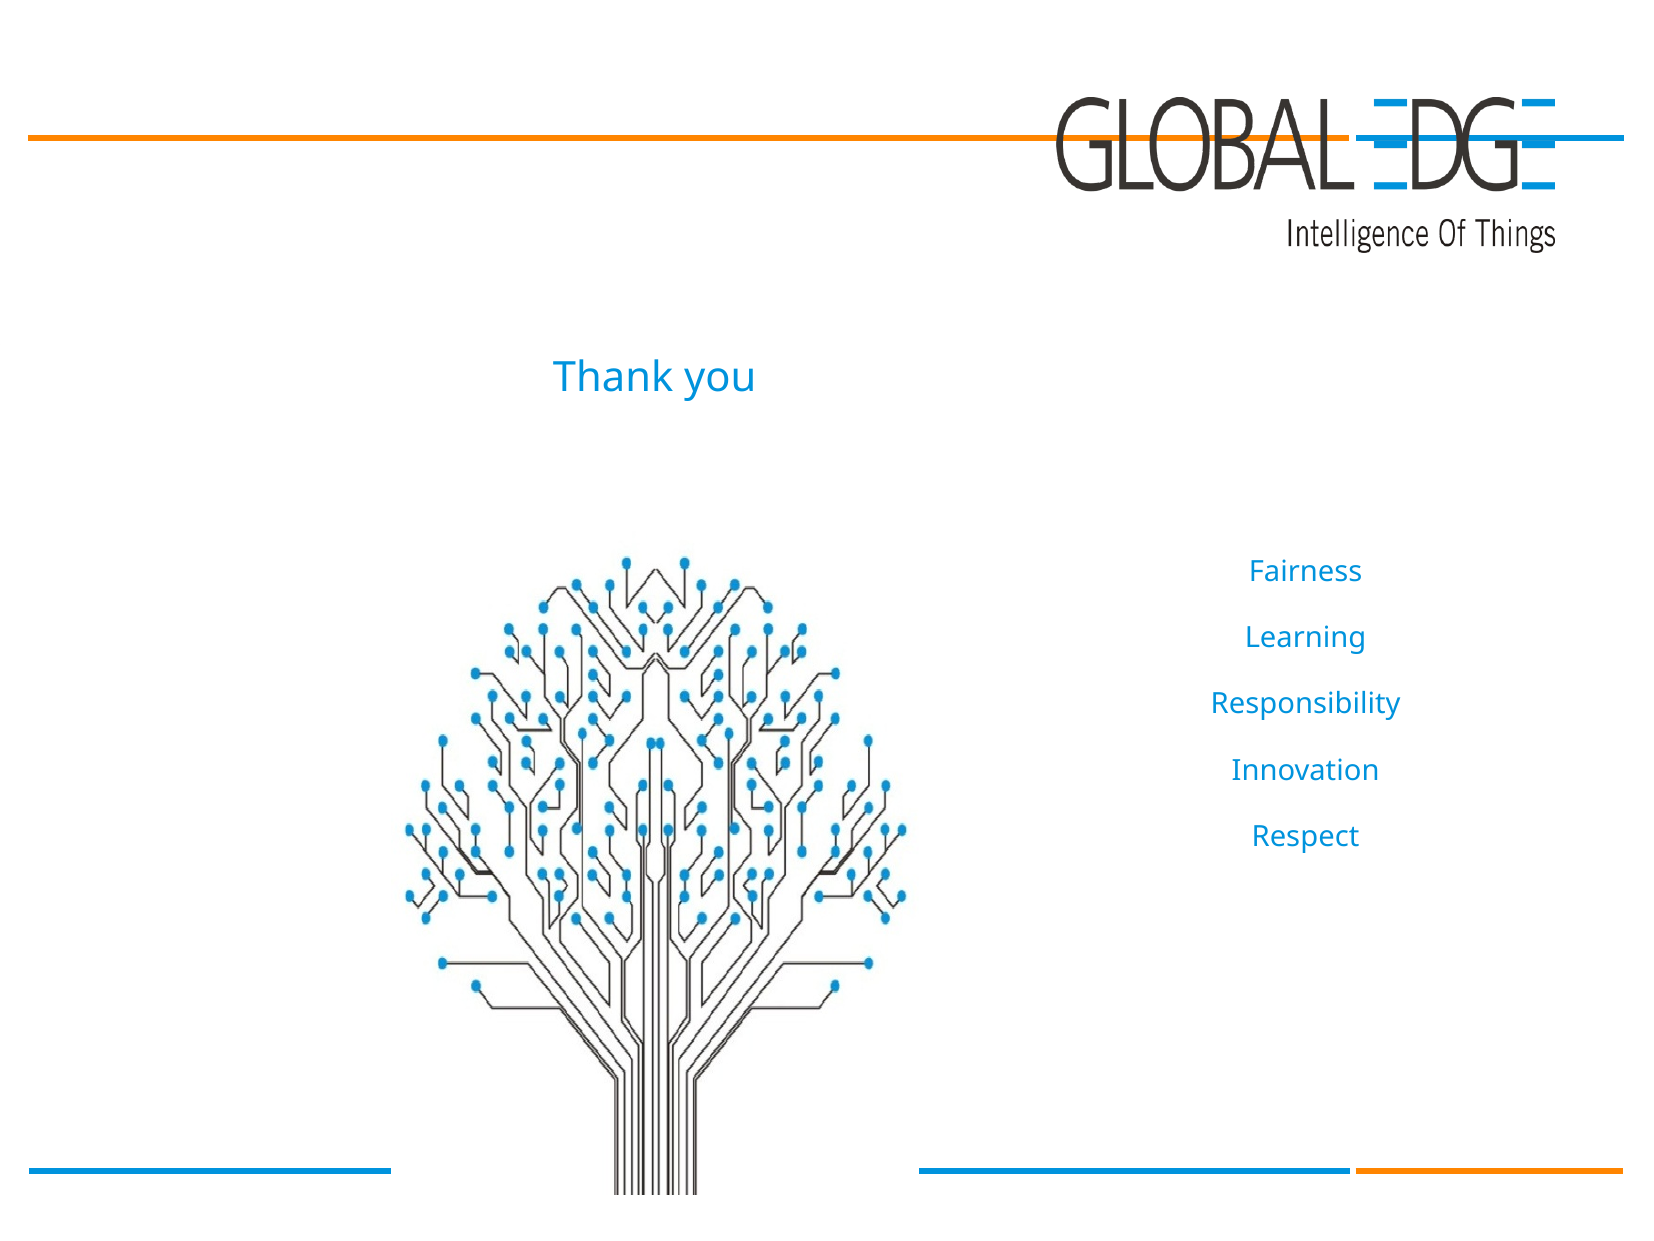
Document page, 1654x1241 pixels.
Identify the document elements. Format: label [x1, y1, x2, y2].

picture [391, 513, 919, 1195]
picture [1056, 97, 1555, 253]
